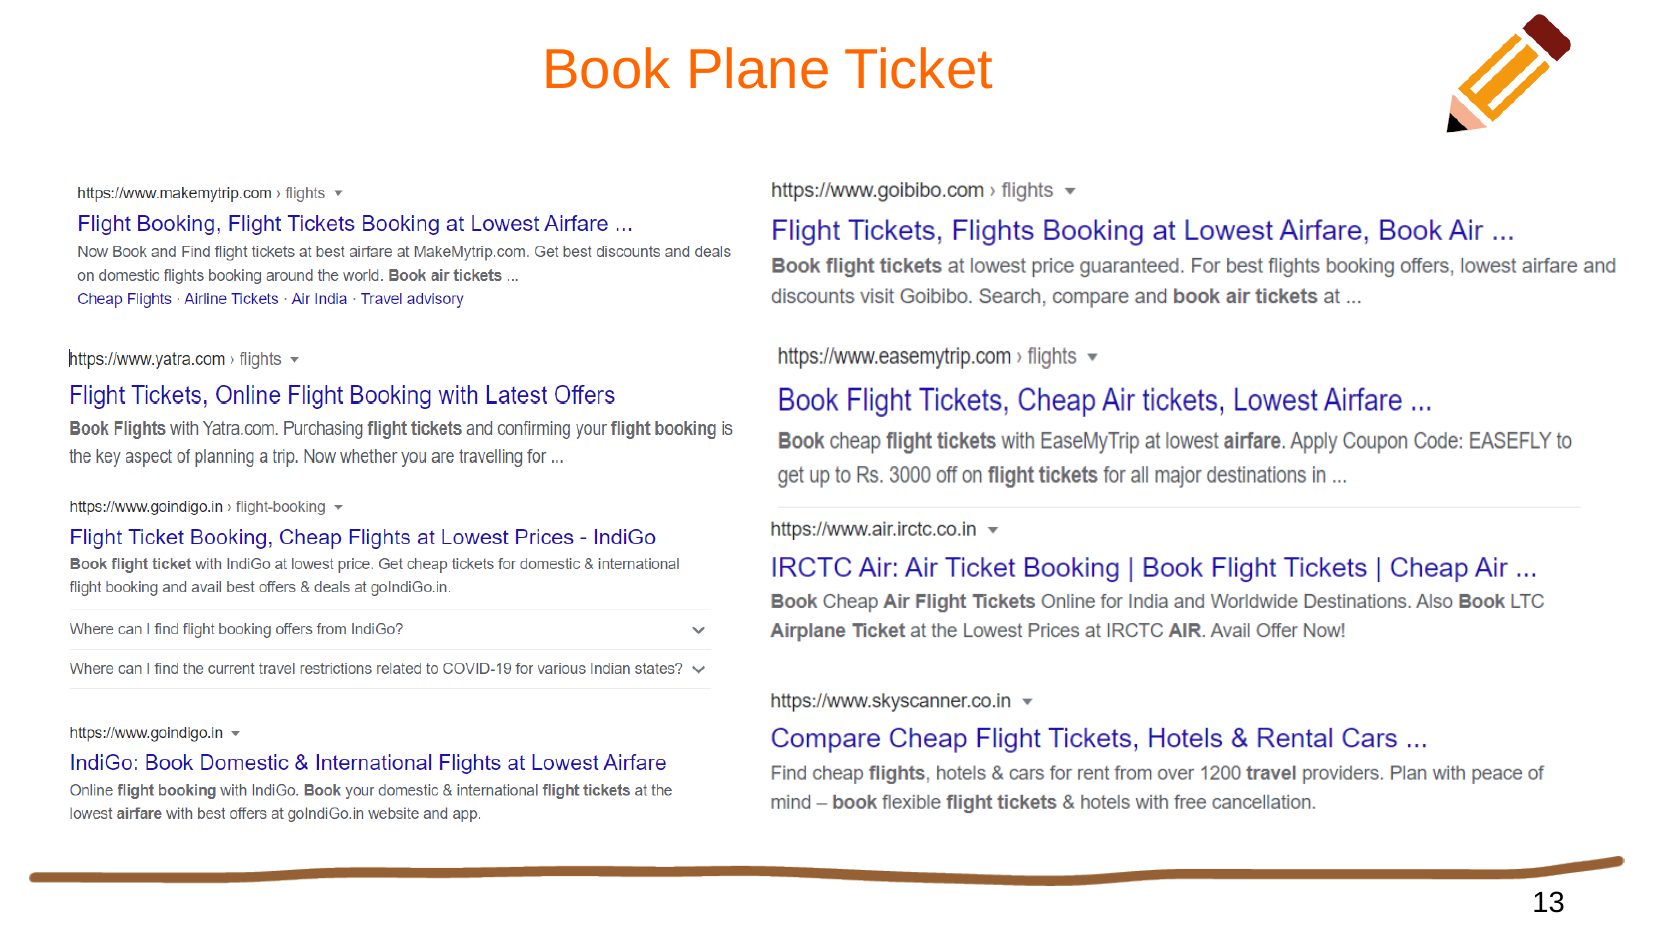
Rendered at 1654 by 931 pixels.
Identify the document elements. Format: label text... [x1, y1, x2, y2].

picture [750, 513, 1607, 852]
picture [53, 336, 1646, 508]
picture [62, 171, 1638, 319]
picture [1446, 14, 1571, 133]
title Book Plane Ticket [88, 17, 1447, 122]
picture [59, 496, 740, 844]
picture [29, 856, 1625, 886]
